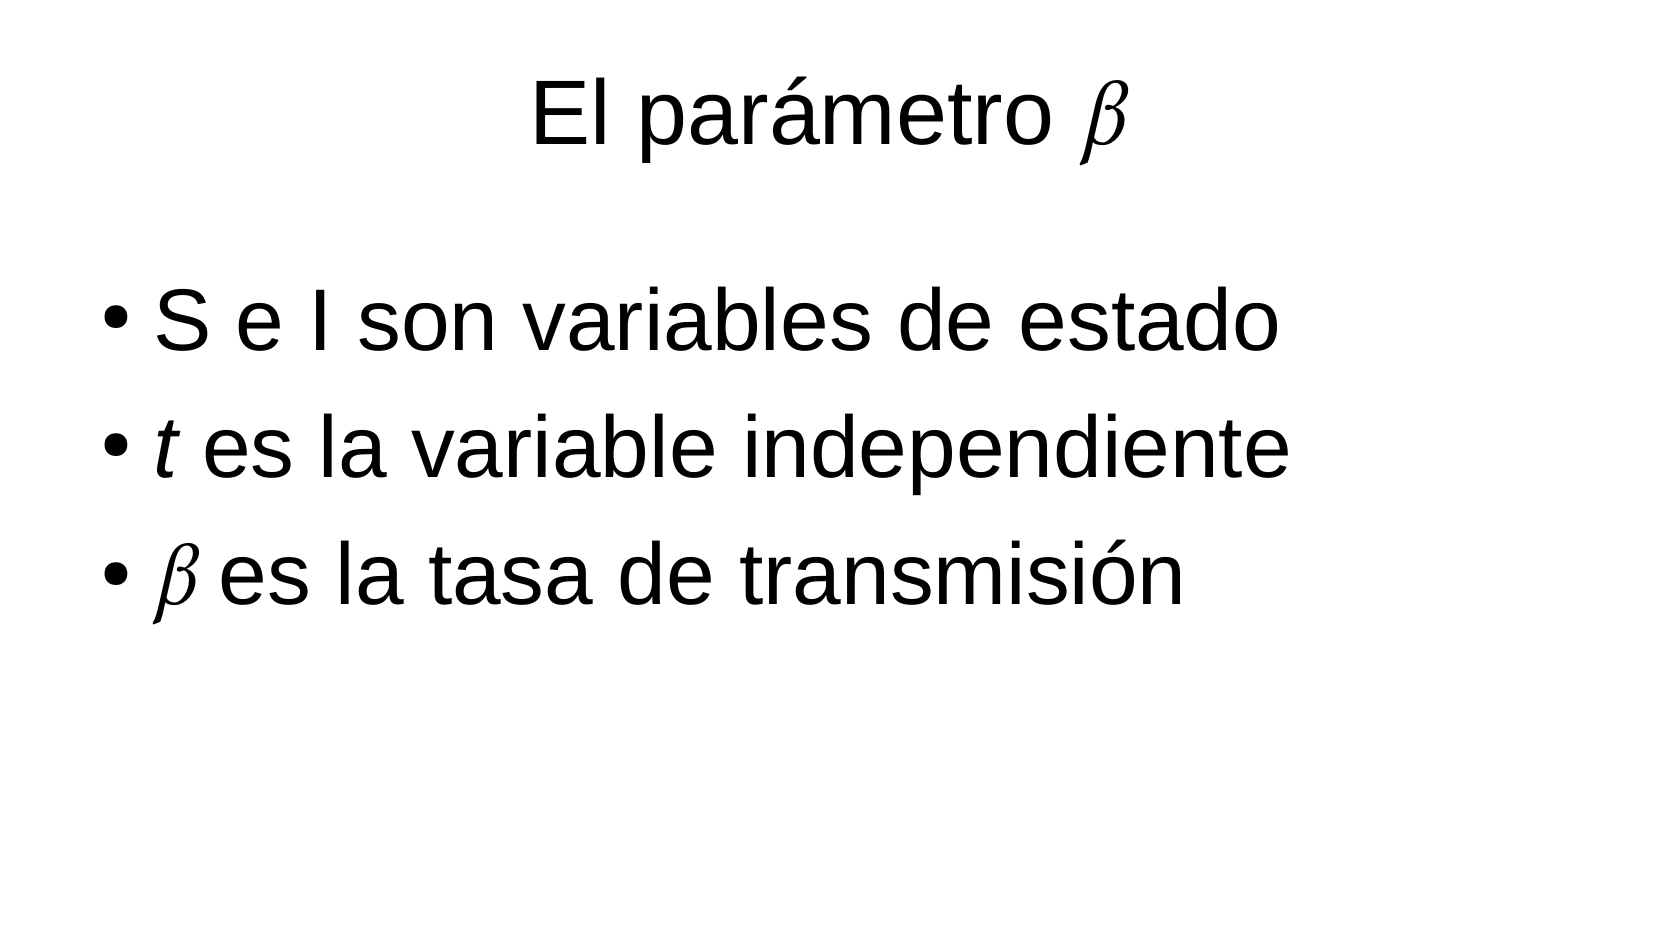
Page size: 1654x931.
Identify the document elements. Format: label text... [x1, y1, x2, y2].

list S e I son variables de estado t es la variable independiente β es la tasa de transmisión [82, 270, 1571, 811]
title El parámetro β [82, 37, 1571, 193]
